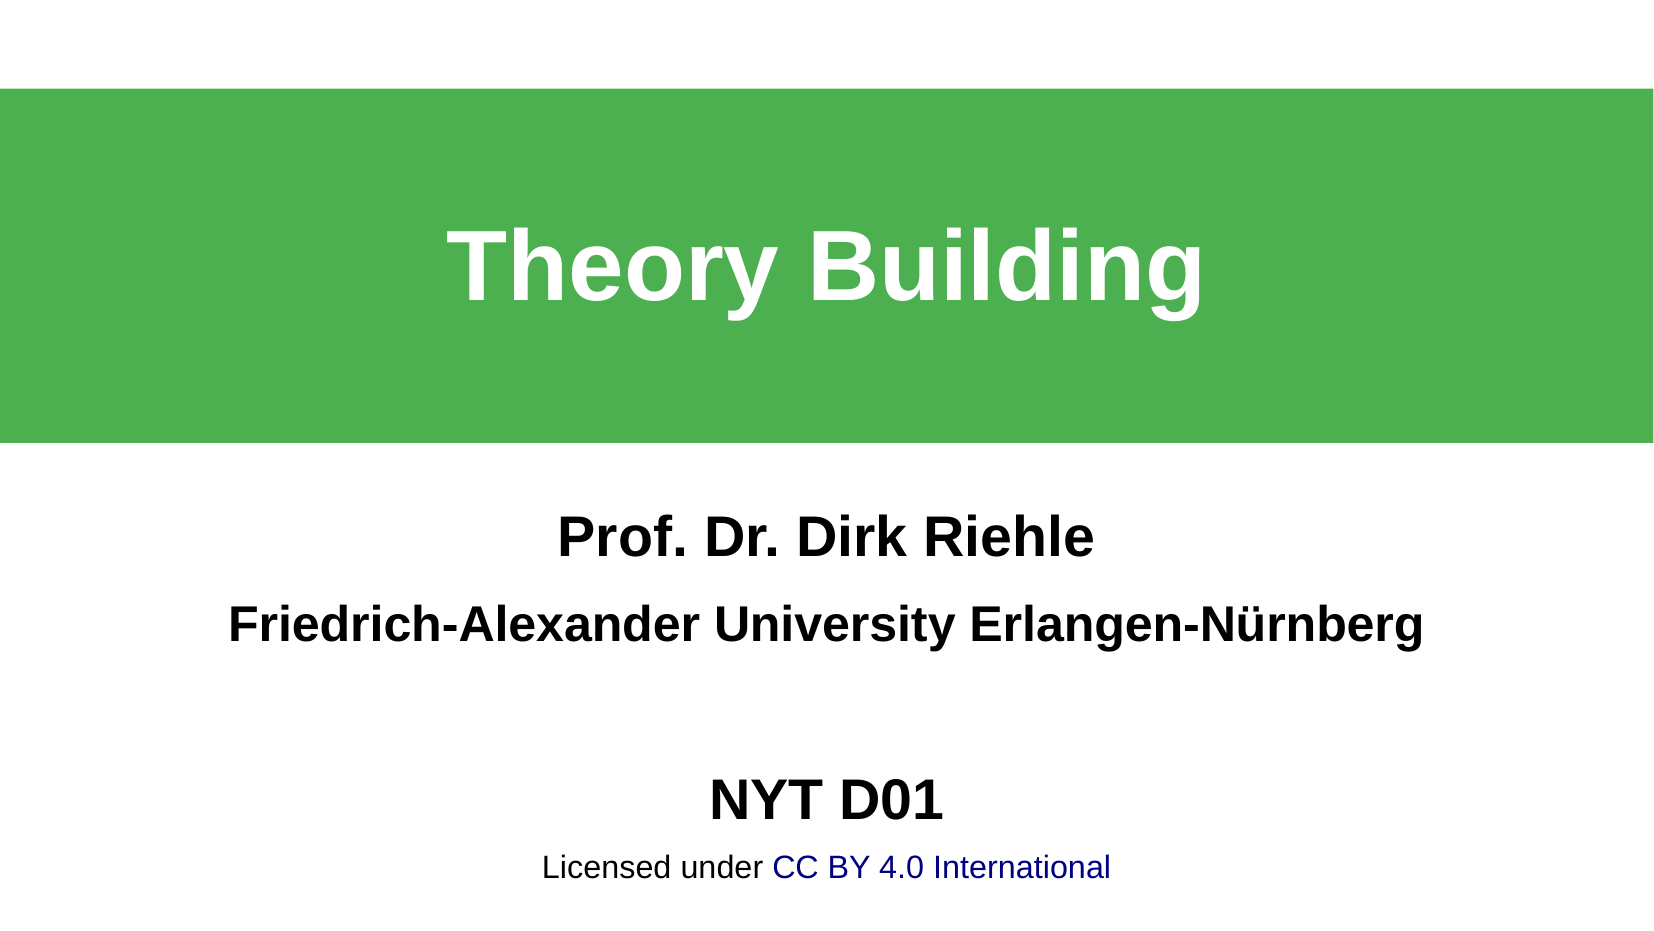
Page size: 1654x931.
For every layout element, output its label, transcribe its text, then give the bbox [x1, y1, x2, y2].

title Theory Building [0, 88, 1654, 443]
subtitle Prof. Dr. Dirk Riehle Friedrich-Alexander University Erlangen-Nürnberg NYT D01 Licensed under CC BY 4.0 International [29, 472, 1625, 886]
